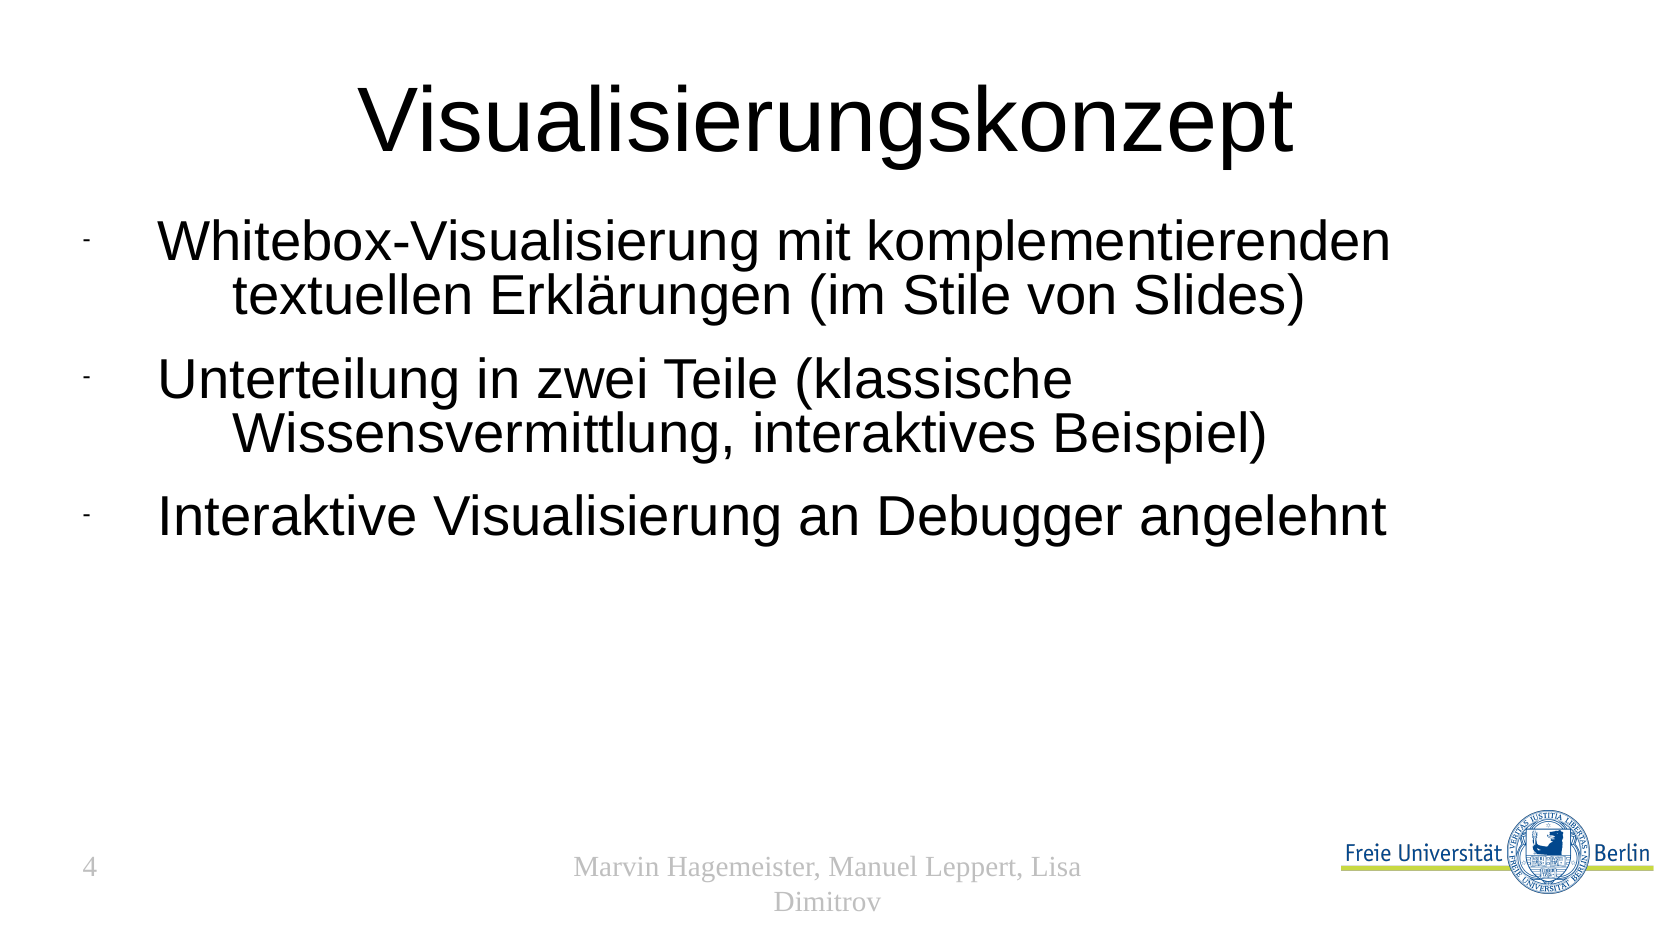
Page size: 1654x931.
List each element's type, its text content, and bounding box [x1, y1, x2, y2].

text_box Marvin Hagemeister, Manuel Leppert, Lisa Dimitrov [565, 847, 1090, 912]
picture [1341, 810, 1654, 894]
text_box 4 [82, 847, 468, 912]
title Visualisierungskonzept [82, 37, 1571, 193]
list Whitebox-Visualisierung mit komplementierenden textuellen Erklärungen (im Stile von Slides) Unterteilung in zwei Teile (klassische Wissensvermittlung, interaktives Beispiel) Interaktive Visualisierung an Debugger angelehnt [82, 217, 1571, 758]
